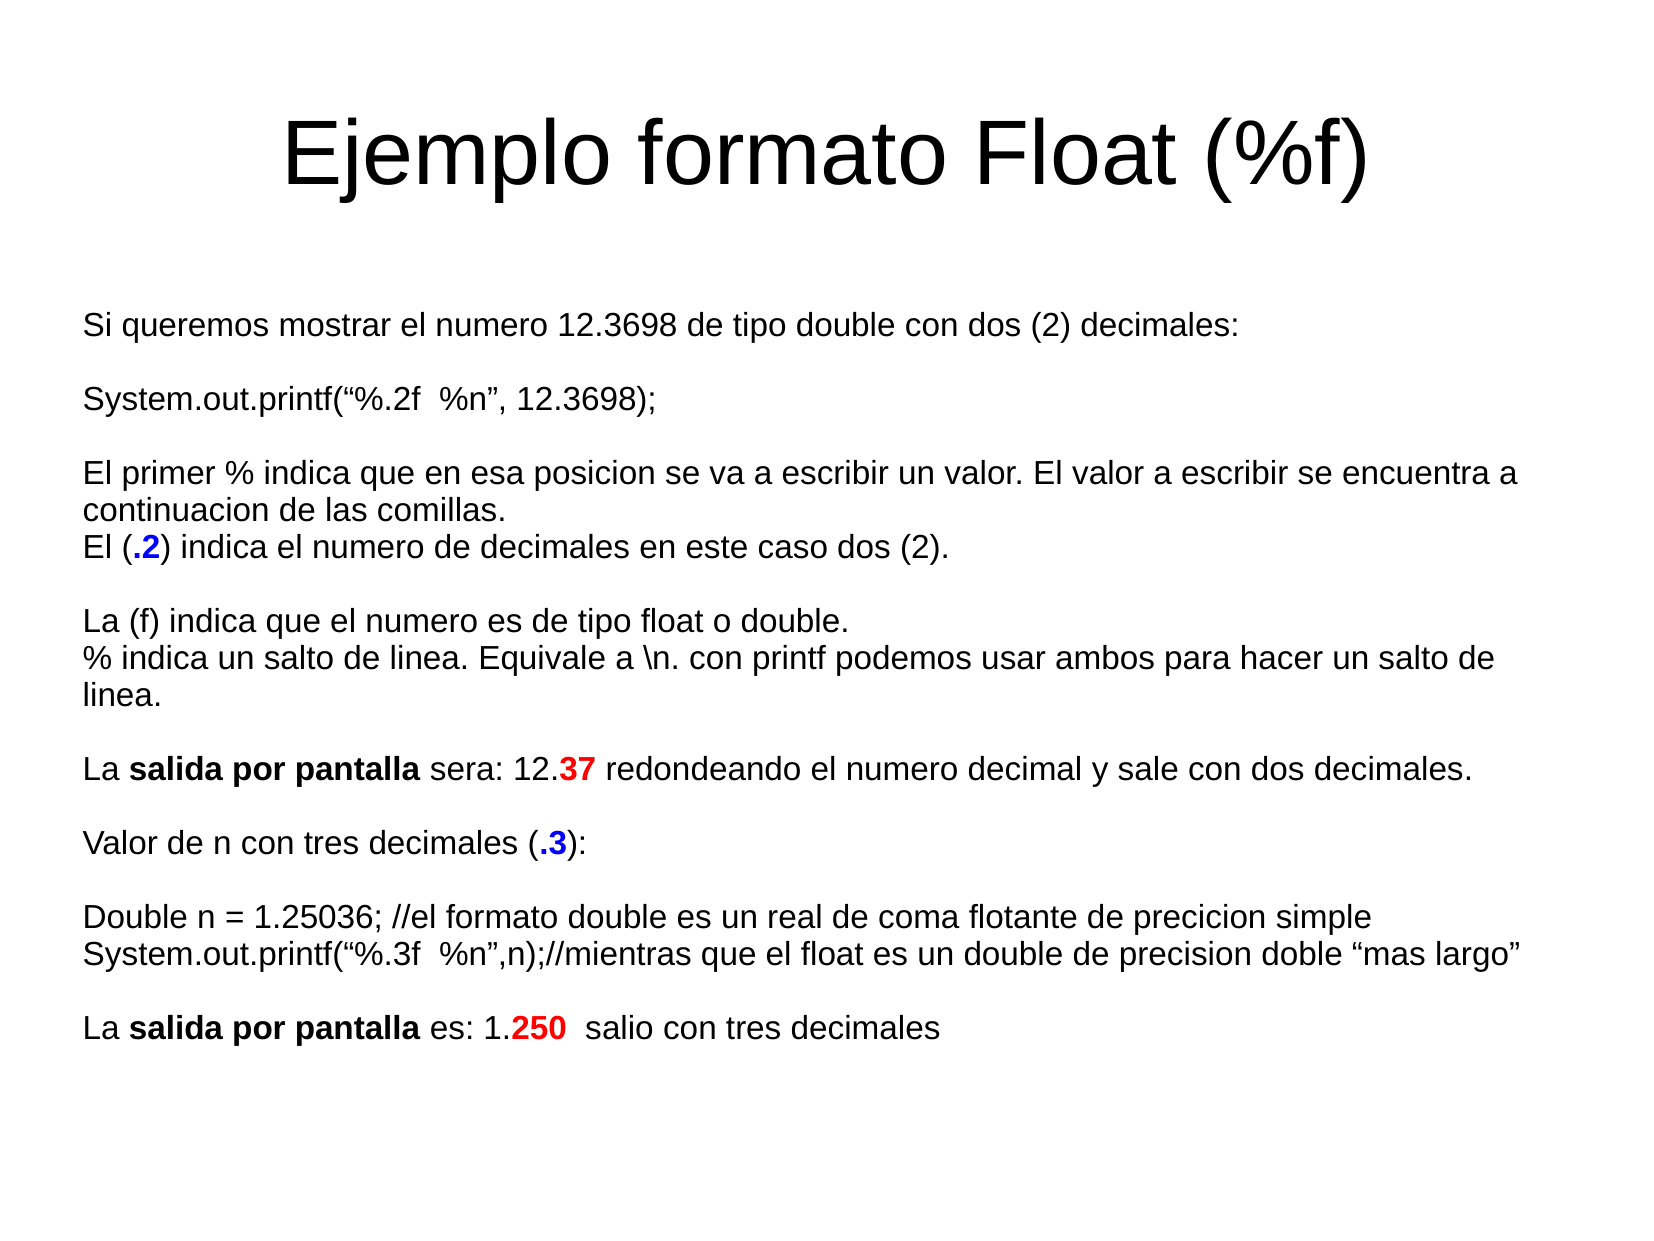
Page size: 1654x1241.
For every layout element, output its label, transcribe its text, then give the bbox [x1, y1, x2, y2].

subtitle Si queremos mostrar el numero 12.3698 de tipo double con dos (2) decimales: System.out.printf(“%.2f %n”, 12.3698); El primer % indica que en esa posicion se va a escribir un valor. El valor a escribir se encuentra a continuacion de las comillas. El (.2) indica el numero de decimales en este caso dos (2). La (f) indica que el numero es de tipo float o double. % indica un salto de linea. Equivale a \n. con printf podemos usar ambos para hacer un salto de linea. La salida por pantalla sera: 12.37 redondeando el numero decimal y sale con dos decimales. Valor de n con tres decimales (.3): Double n = 1.25036; //el formato double es un real de coma flotante de precicion simple System.out.printf(“%.3f %n”,n);//mientras que el float es un double de precision doble “mas largo” La salida por pantalla es: 1.250 salio con tres decimales [82, 290, 1571, 1109]
title Ejemplo formato Float (%f) [82, 49, 1571, 257]
